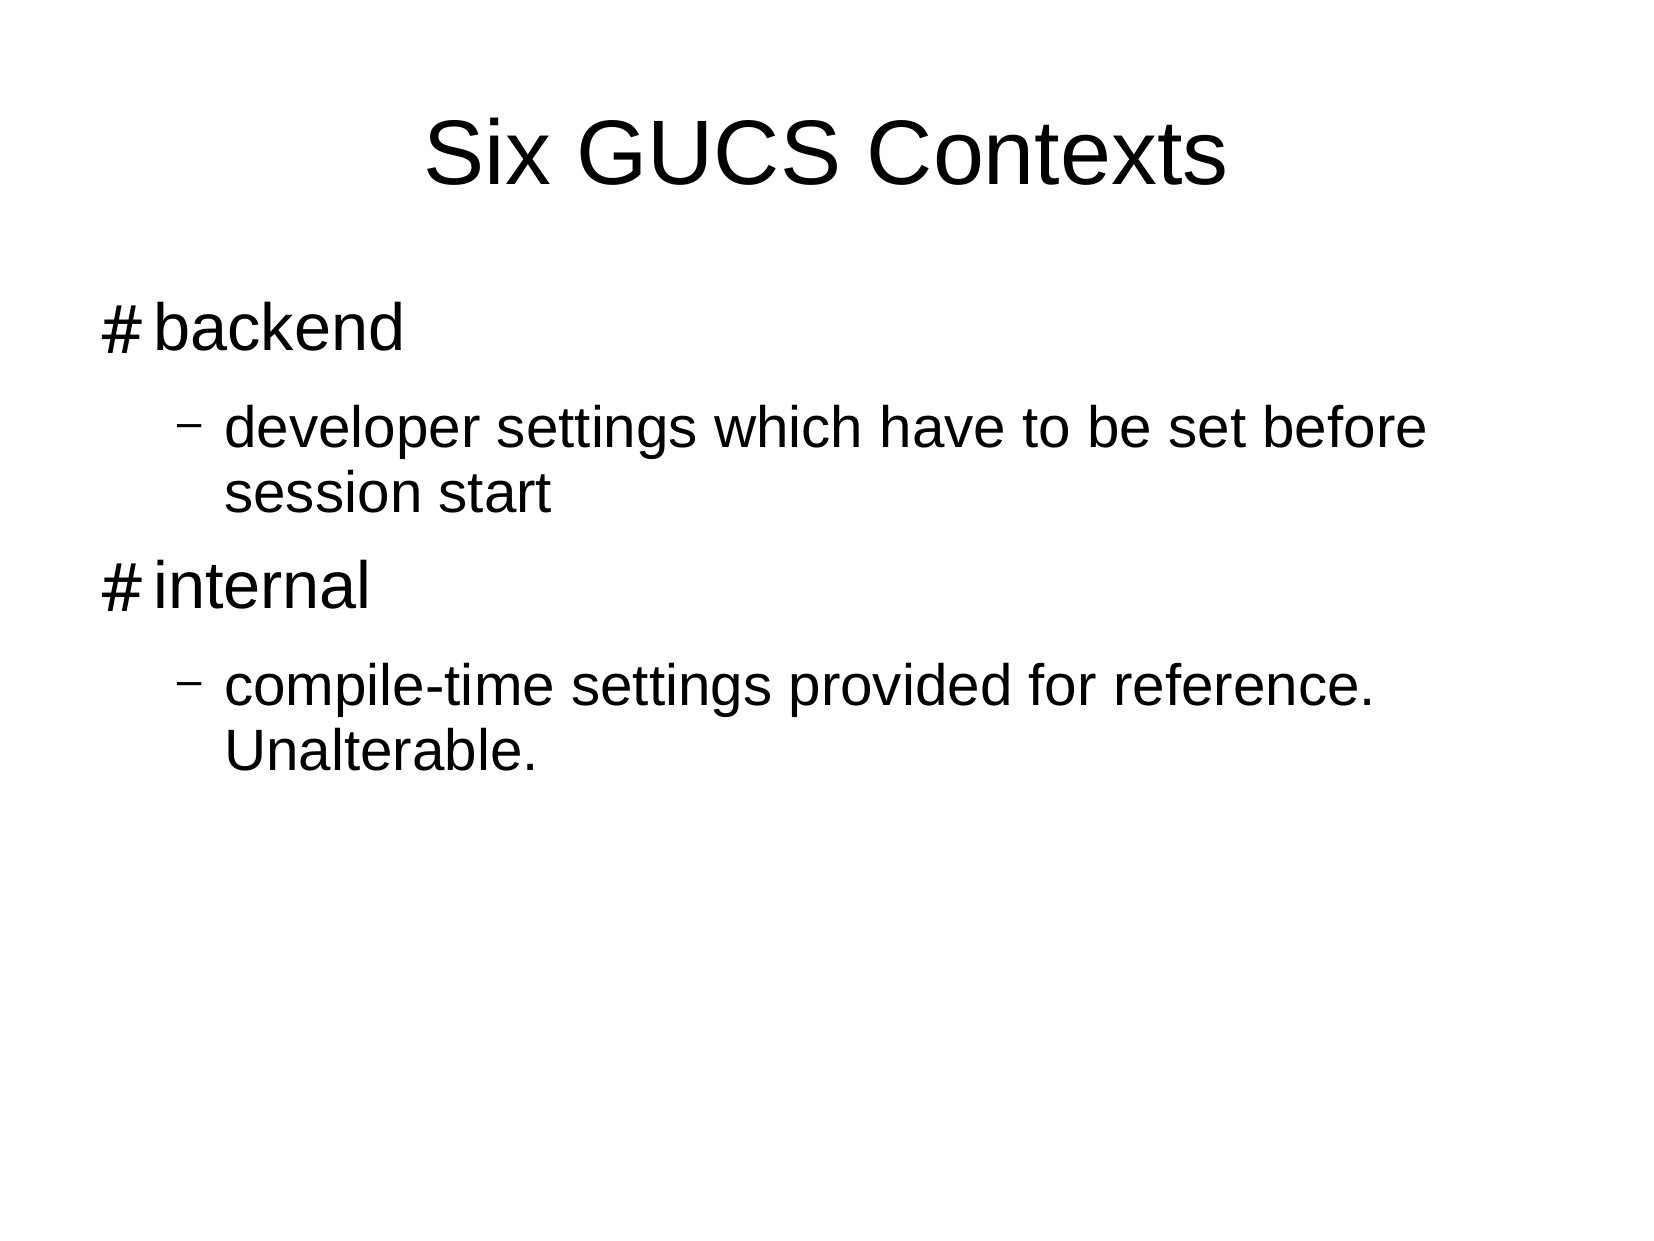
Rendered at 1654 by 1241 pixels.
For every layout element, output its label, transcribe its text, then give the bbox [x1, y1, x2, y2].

title Six GUCS Contexts [82, 49, 1571, 257]
list backend developer settings which have to be set before session start internal compile-time settings provided for reference. Unalterable. [82, 290, 1571, 1094]
